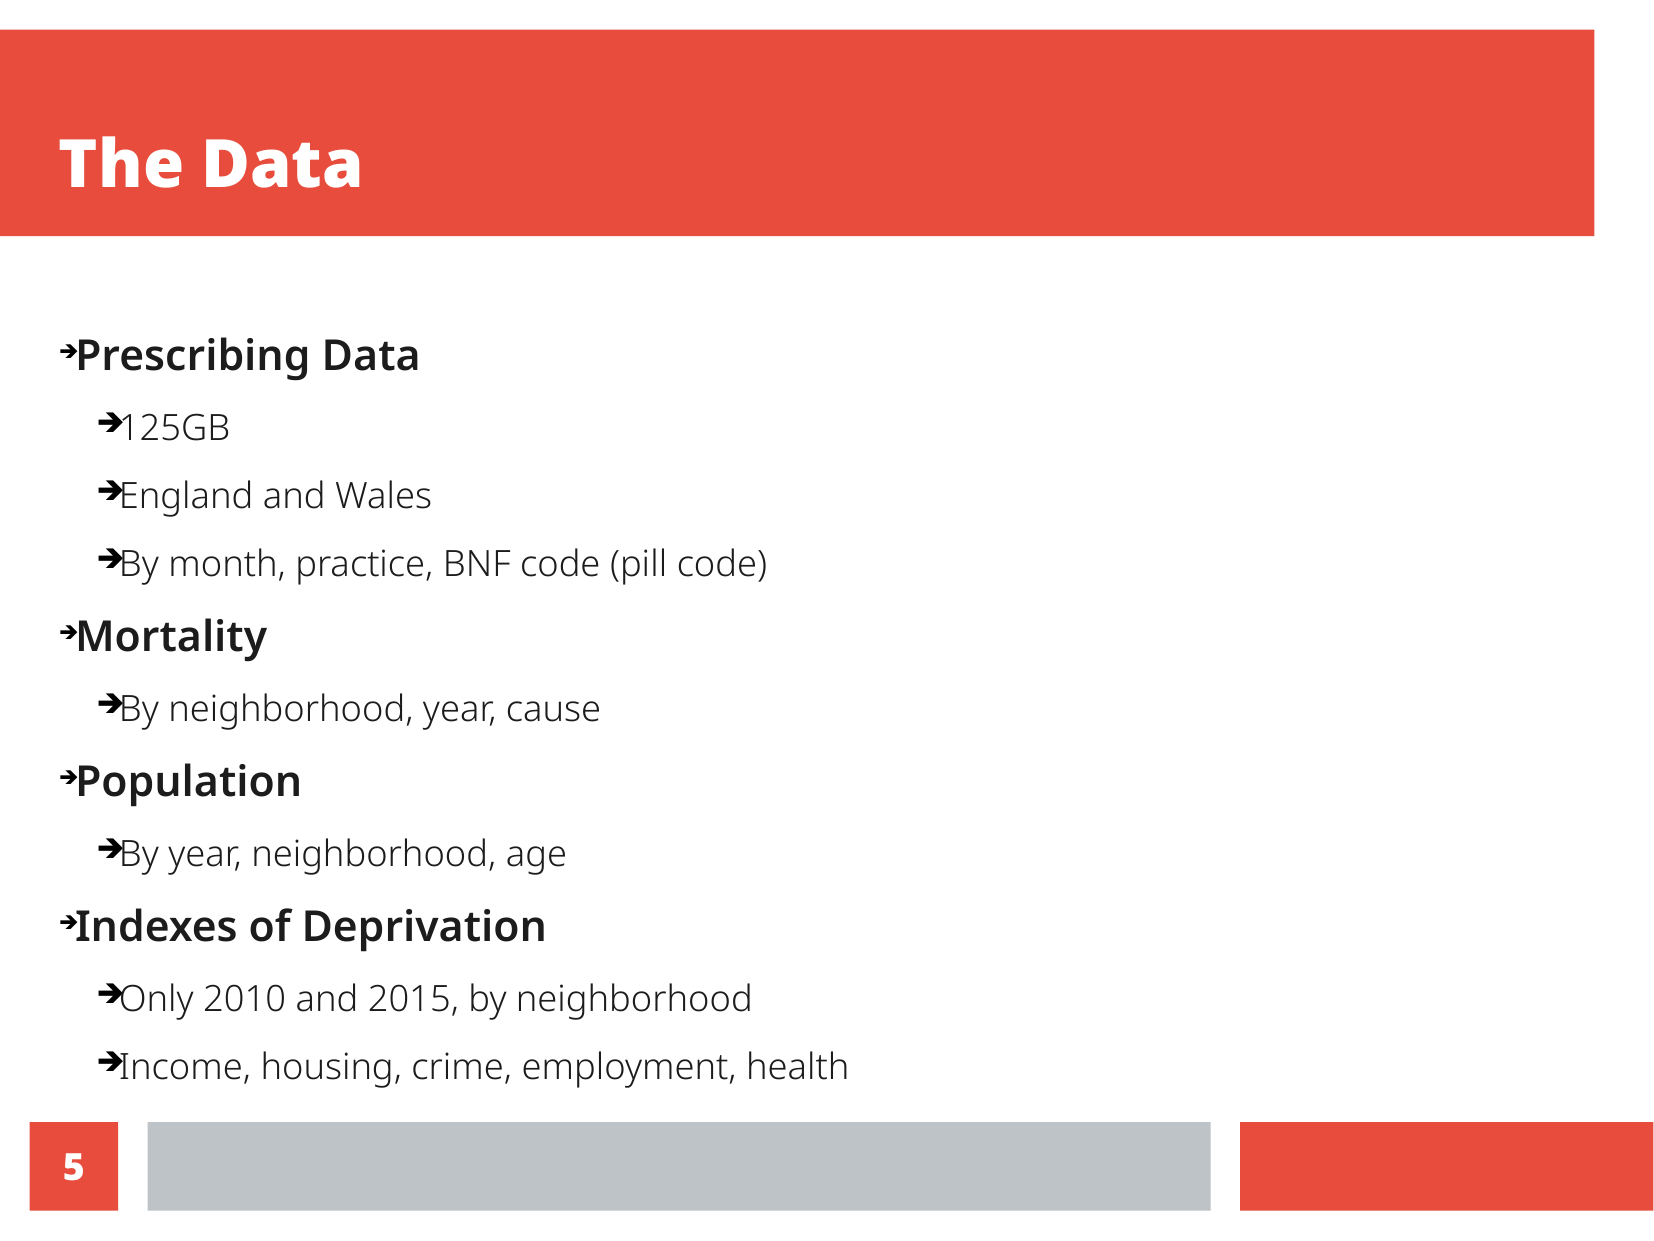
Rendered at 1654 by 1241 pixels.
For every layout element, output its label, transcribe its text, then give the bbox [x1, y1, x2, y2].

title The Data [59, 59, 1595, 207]
list Prescribing Data 125GB England and Wales By month, practice, BNF code (pill code) Mortality By neighborhood, year, cause Population By year, neighborhood, age Indexes of Deprivation Only 2010 and 2015, by neighborhood Income, housing, crime, employment, health [59, 324, 1565, 1093]
